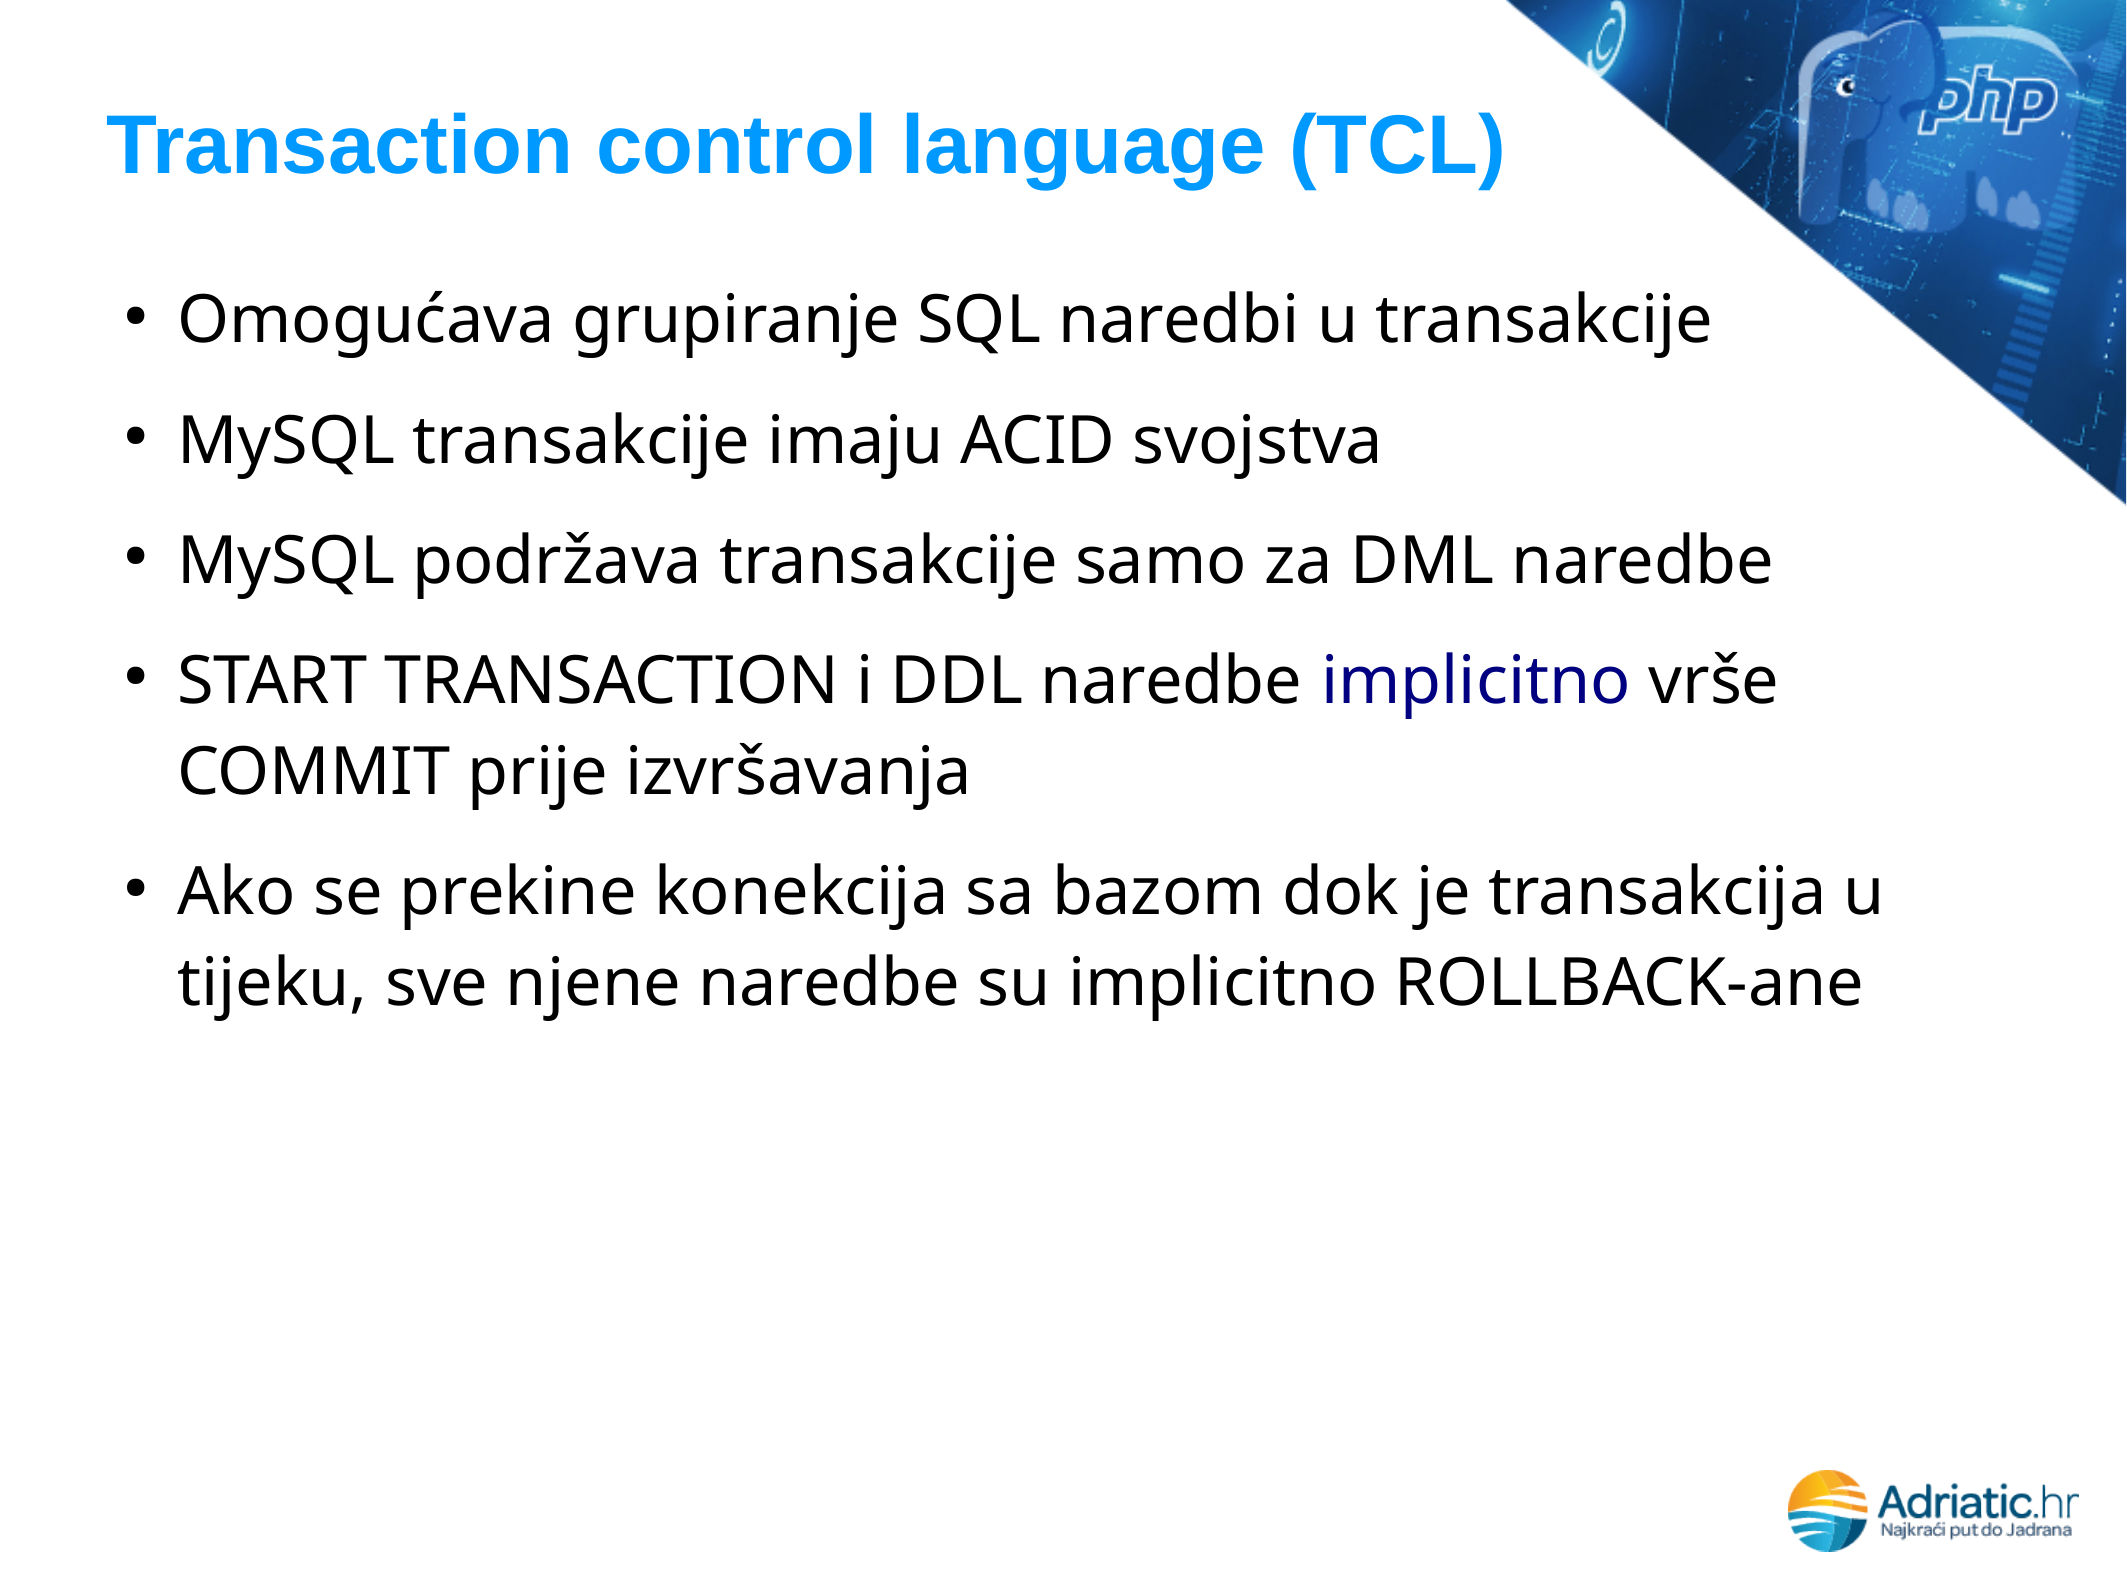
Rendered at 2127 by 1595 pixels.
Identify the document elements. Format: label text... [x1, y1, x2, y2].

picture [1505, 0, 2127, 625]
title Transaction control language (TCL) [106, 70, 1630, 219]
list Omogućava grupiranje SQL naredbi u transakcije MySQL transakcije imaju ACID svojstva MySQL podržava transakcije samo za DML naredbe START TRANSACTION i DDL naredbe implicitno vrše COMMIT prije izvršavanja Ako se prekine konekcija sa bazom dok je transakcija u tijeku, sve njene naredbe su implicitno ROLLBACK-ane [106, 271, 2020, 1453]
picture [1788, 1470, 2079, 1552]
